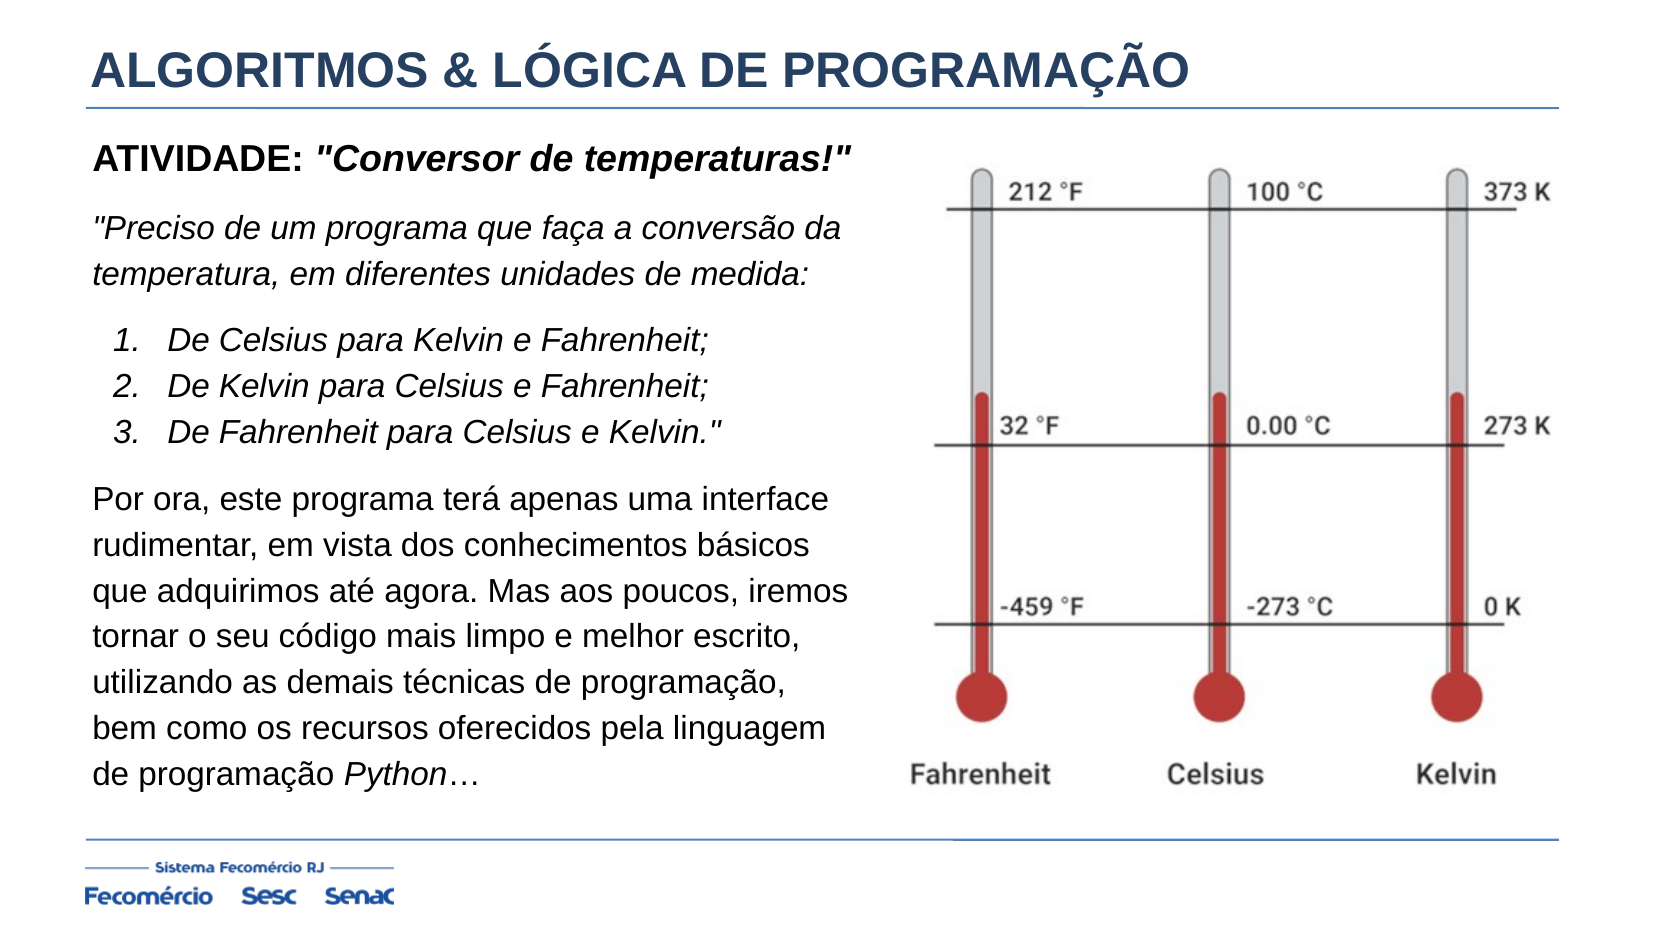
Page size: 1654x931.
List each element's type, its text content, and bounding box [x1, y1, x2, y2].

picture [875, 129, 1564, 819]
text_box ALGORITMOS & LÓGICA DE PROGRAMAÇÃO [90, 32, 1564, 104]
picture [62, 845, 416, 921]
text_box ATIVIDADE: "Conversor de temperaturas!" "Preciso de um programa que faça a conversão da temperatura, em diferentes unidades de medida: De Celsius para Kelvin e Fahrenheit; De Kelvin para Celsius e Fahrenheit; De Fahrenheit para Celsius e Kelvin." Por ora, este programa terá apenas uma interface rudimentar, em vista dos conhecimentos básicos que adquirimos até agora. Mas aos poucos, iremos tornar o seu código mais limpo e melhor escrito, utilizando as demais técnicas de programação, bem como os recursos oferecidos pela linguagem de programação Python… [77, 112, 875, 836]
